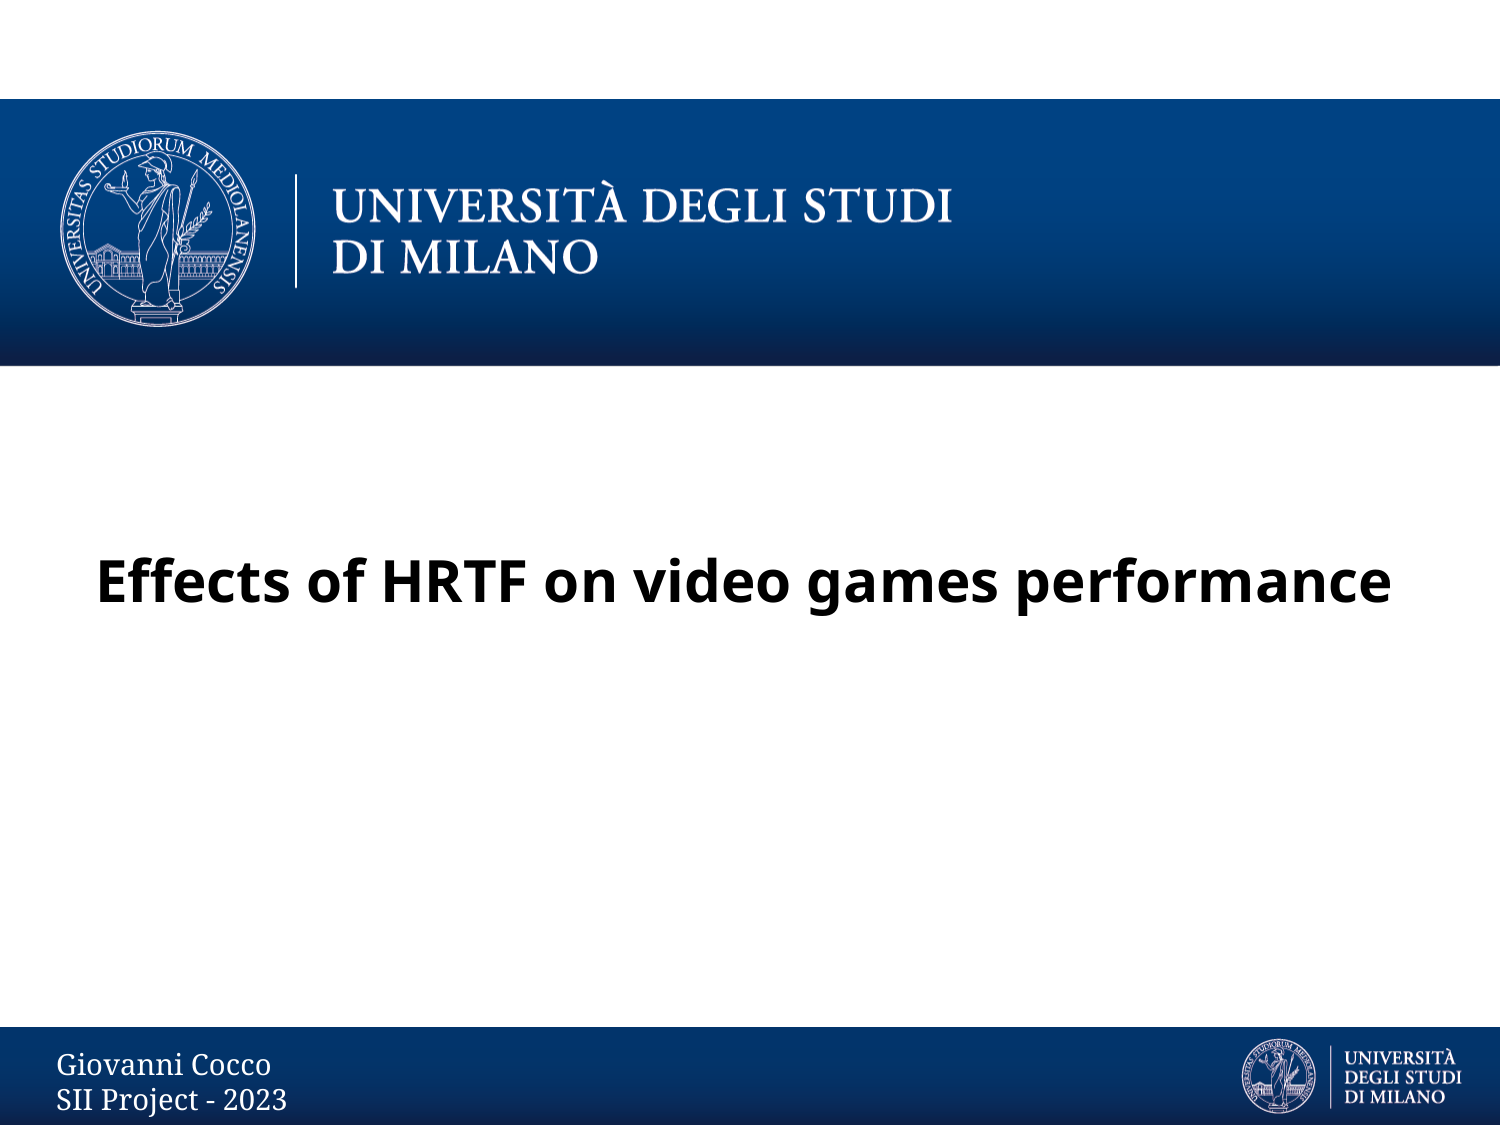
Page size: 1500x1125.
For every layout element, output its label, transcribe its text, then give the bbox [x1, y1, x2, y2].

text_box Effects of HRTF on video games performance [41, 397, 1447, 807]
picture [0, 1027, 1500, 1125]
picture [0, 99, 1500, 366]
